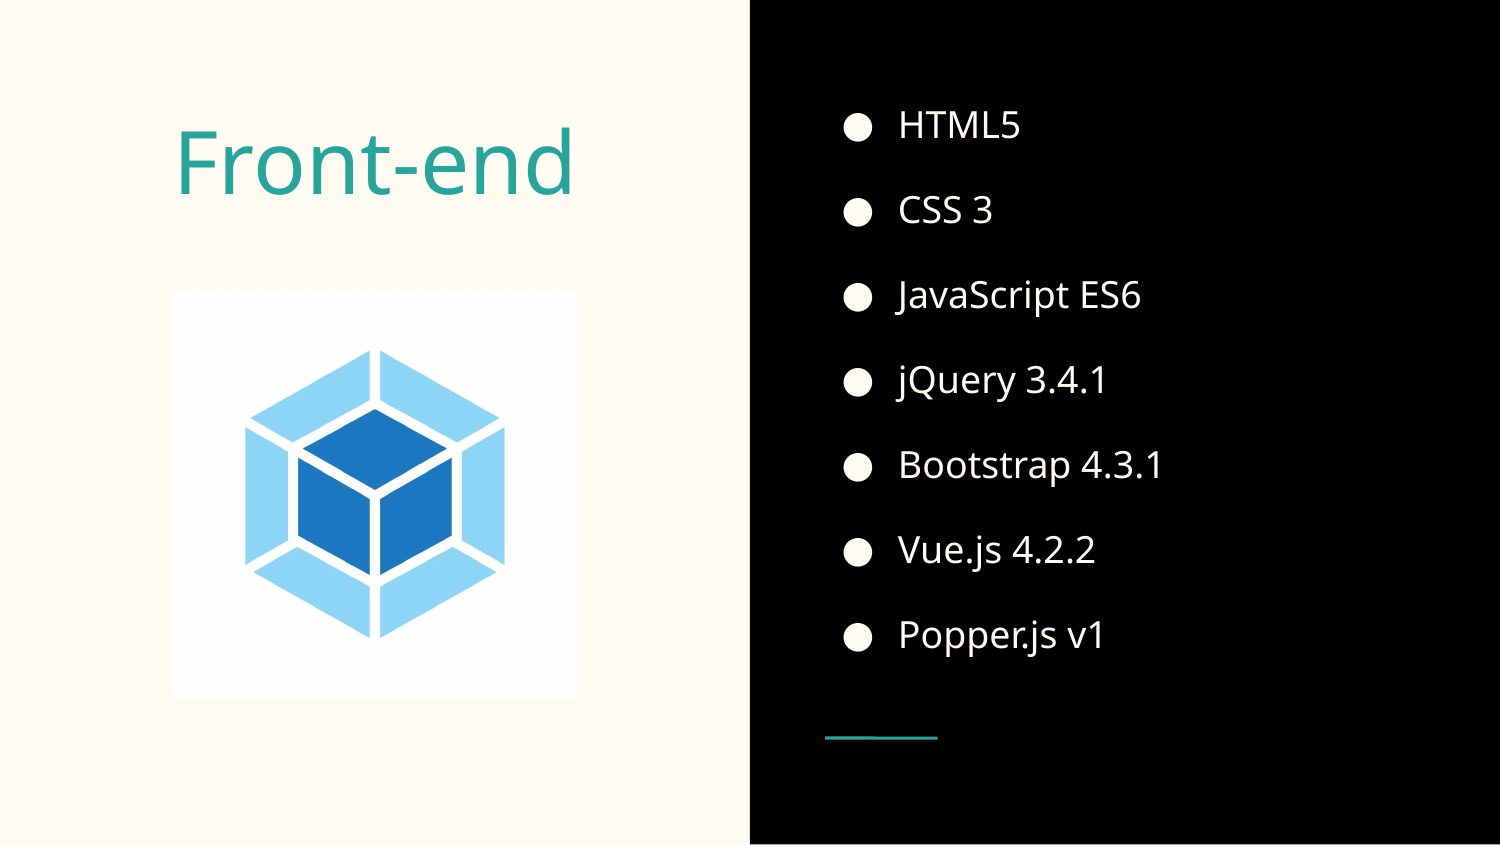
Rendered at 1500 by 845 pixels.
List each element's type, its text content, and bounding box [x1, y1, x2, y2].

title Front-end [43, 8, 708, 228]
list HTML5 CSS 3 JavaScript ES6 jQuery 3.4.1 Bootstrap 4.3.1 Vue.js 4.2.2 Popper.js v1 [807, 71, 1438, 679]
picture [172, 291, 578, 697]
